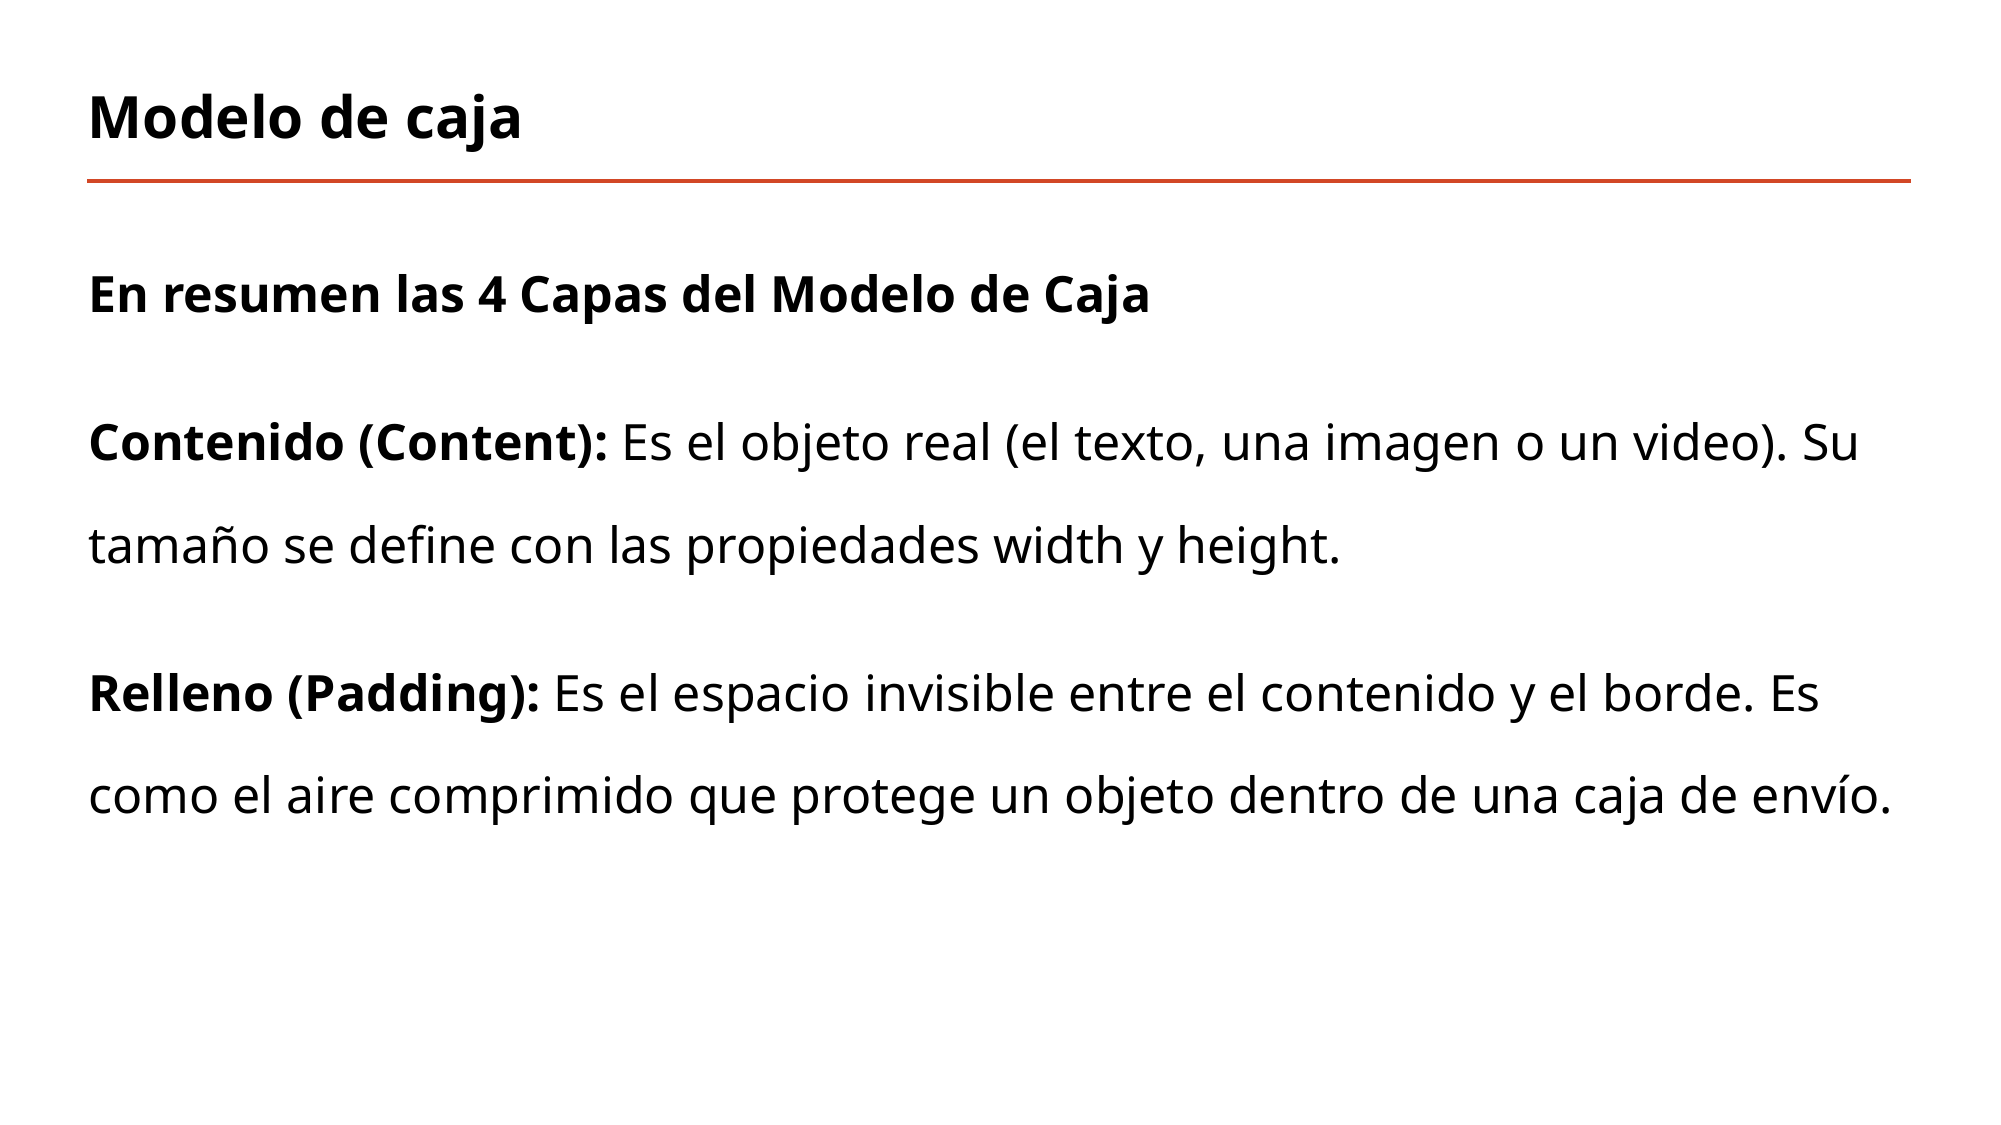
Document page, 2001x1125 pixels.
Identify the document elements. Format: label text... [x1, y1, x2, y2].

list En resumen las 4 Capas del Modelo de Caja Contenido (Content): Es el objeto real (el texto, una imagen o un video). Su tamaño se define con las propiedades width y height. Relleno (Padding): Es el espacio invisible entre el contenido y el borde. Es como el aire comprimido que protege un objeto dentro de una caja de envío. [88, 225, 1920, 1063]
title Modelo de caja [72, 67, 1920, 173]
